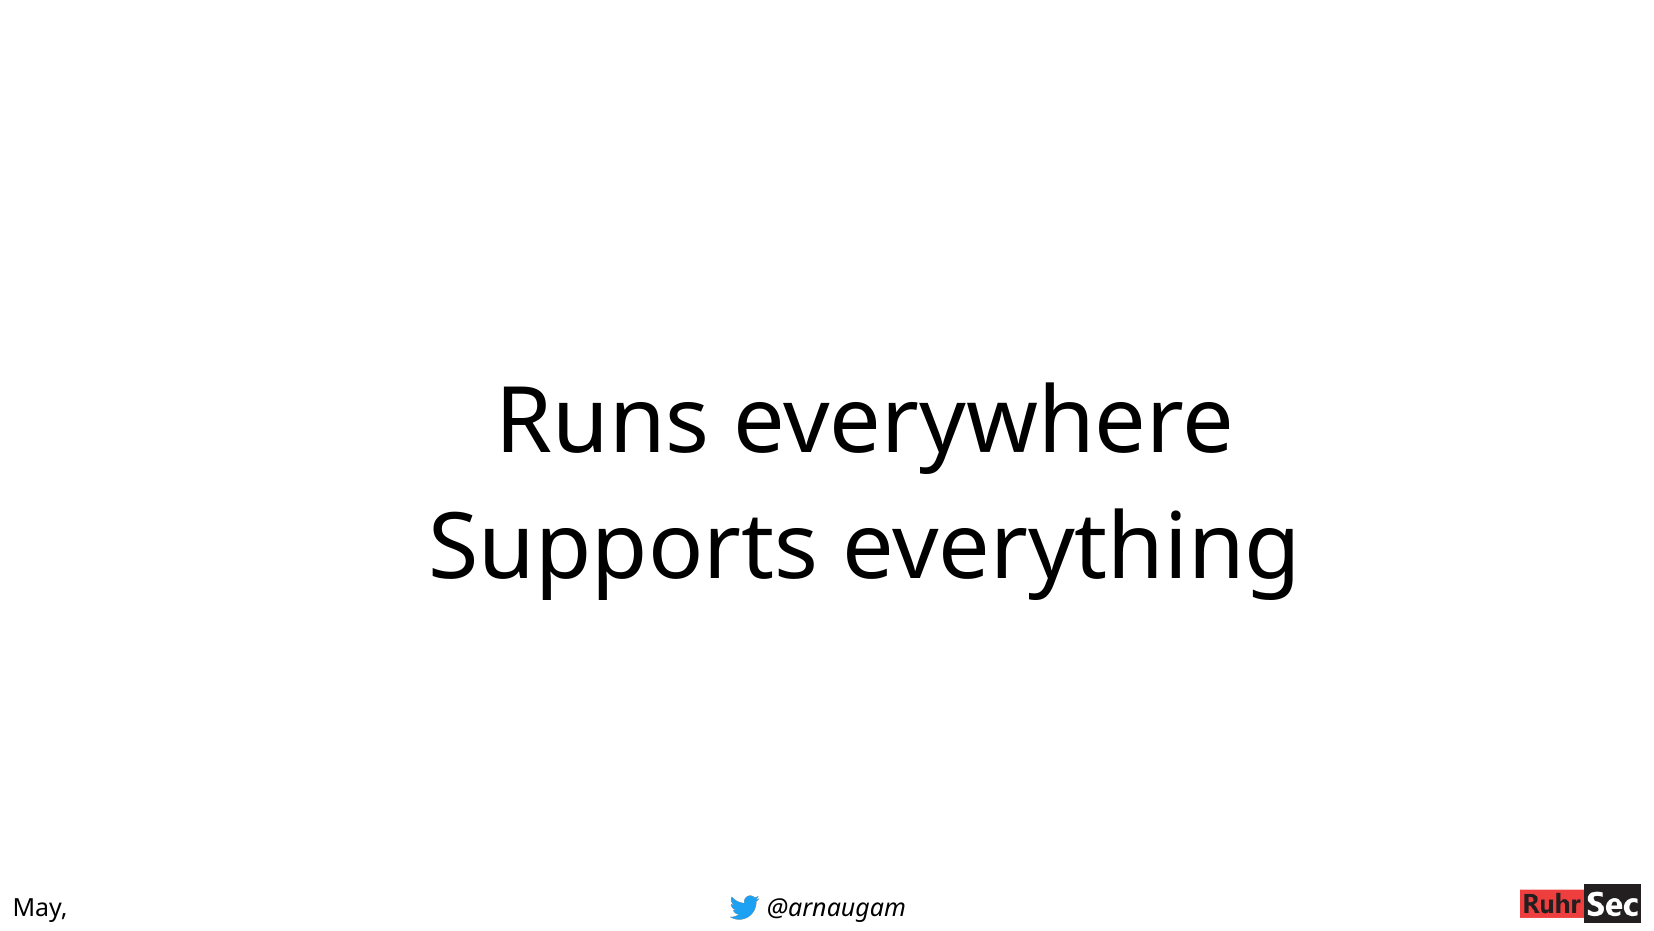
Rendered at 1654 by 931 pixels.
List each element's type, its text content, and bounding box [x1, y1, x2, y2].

text_box Runs everywhere Supports everything [413, 347, 1240, 583]
picture [721, 884, 768, 931]
picture [1520, 884, 1641, 923]
